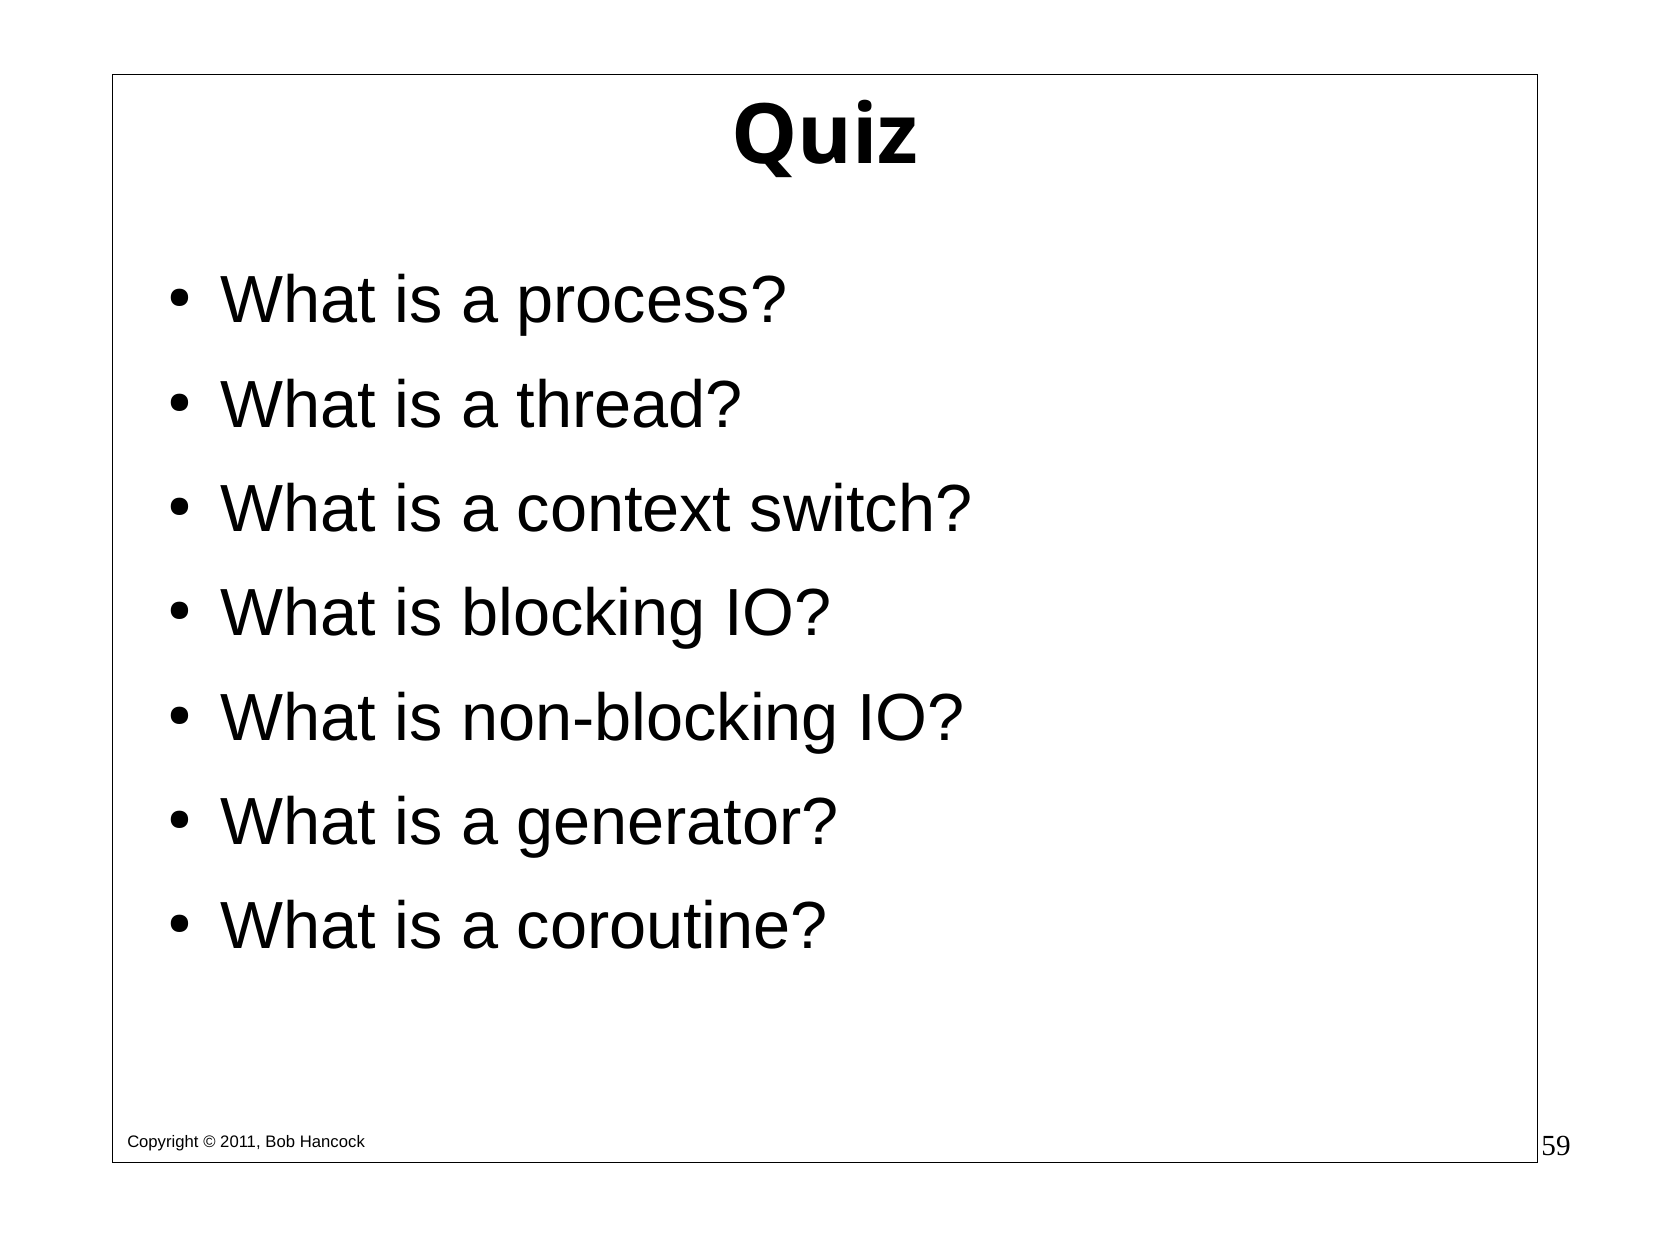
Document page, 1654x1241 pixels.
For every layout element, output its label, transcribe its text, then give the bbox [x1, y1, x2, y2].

text_box Copyright © 2011, Bob Hancock [112, 1125, 381, 1159]
title Quiz [112, 75, 1538, 188]
list What is a process? What is a thread? What is a context switch? What is blocking IO? What is non-blocking IO? What is a generator? What is a coroutine? [150, 262, 1501, 1126]
